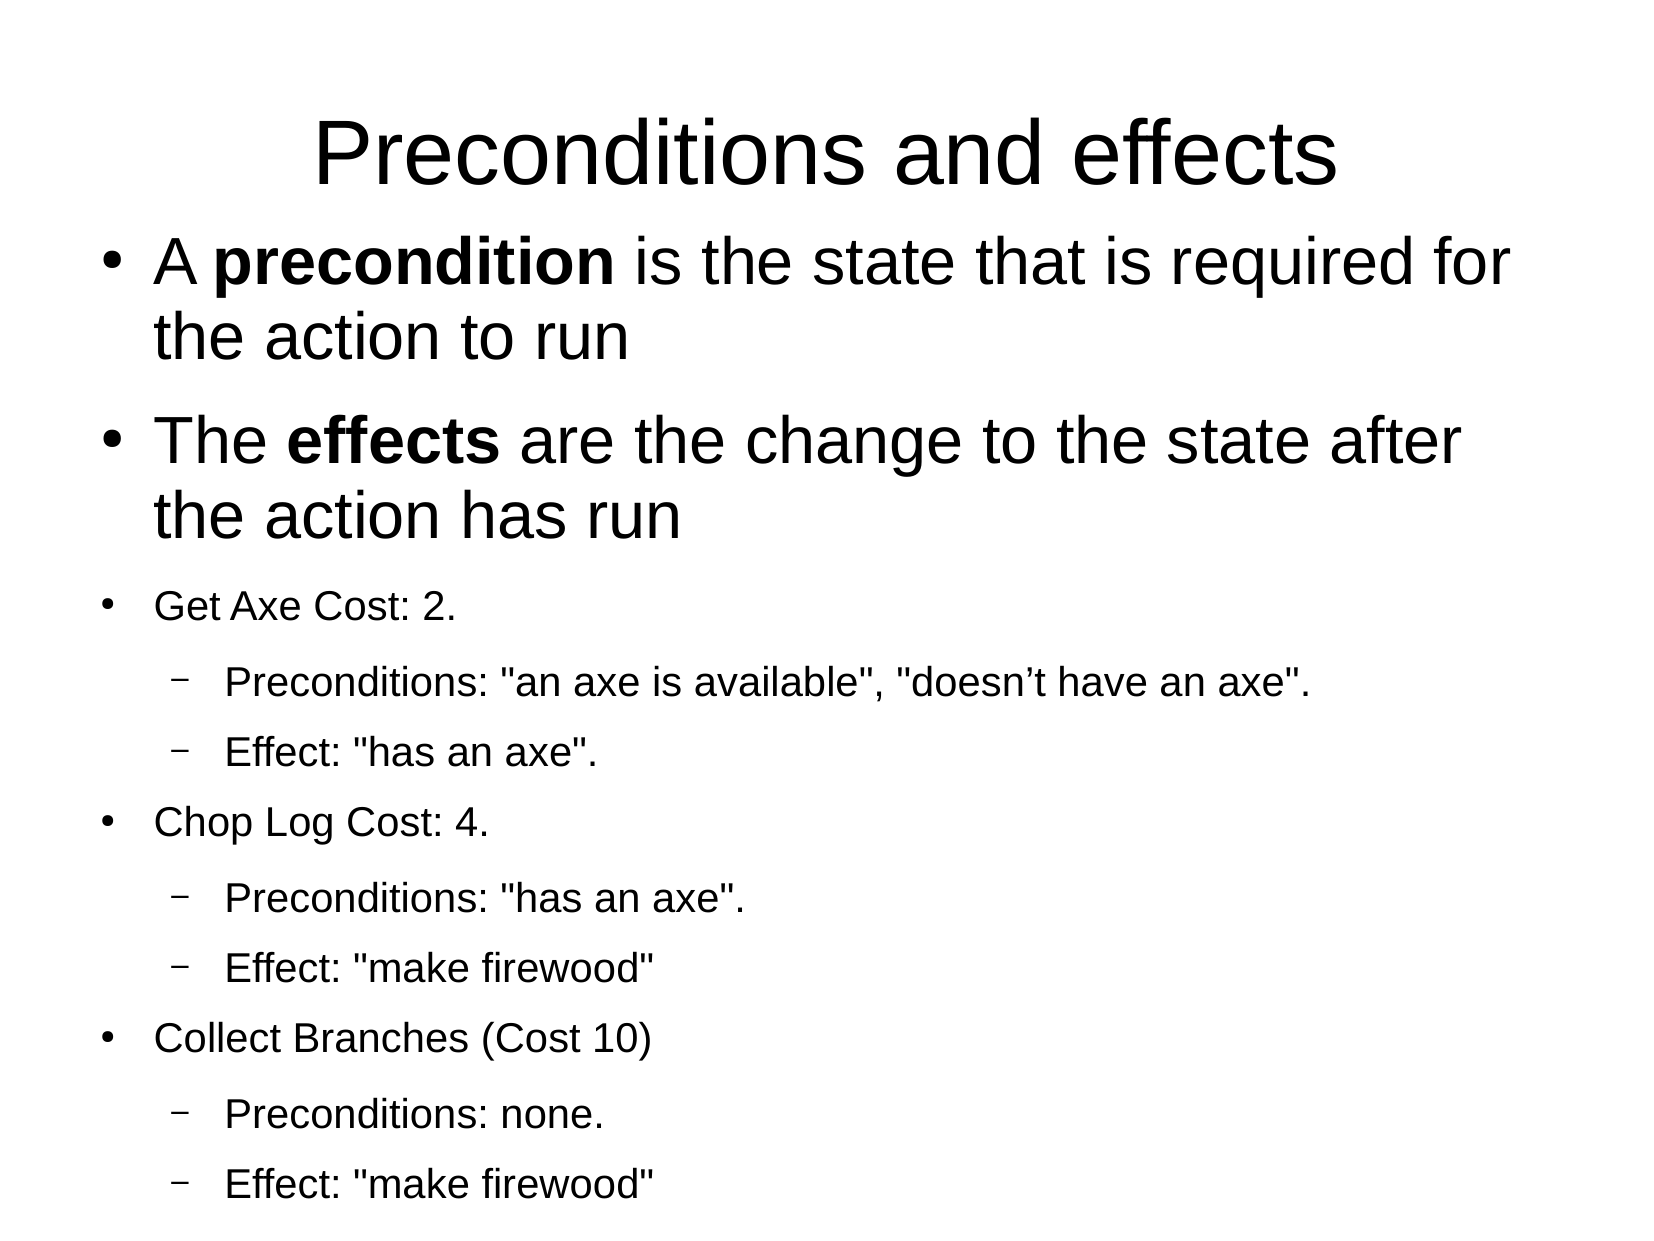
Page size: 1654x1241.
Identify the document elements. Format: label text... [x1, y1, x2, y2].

list A precondition is the state that is required for the action to run The effects are the change to the state after the action has run Get Axe Cost: 2. Preconditions: "an axe is available", "doesn’t have an axe". Effect: "has an axe". Chop Log Cost: 4. Preconditions: "has an axe". Effect: "make firewood" Collect Branches (Cost 10) Preconditions: none. Effect: "make firewood" [82, 224, 1571, 1210]
title Preconditions and effects [82, 49, 1571, 224]
